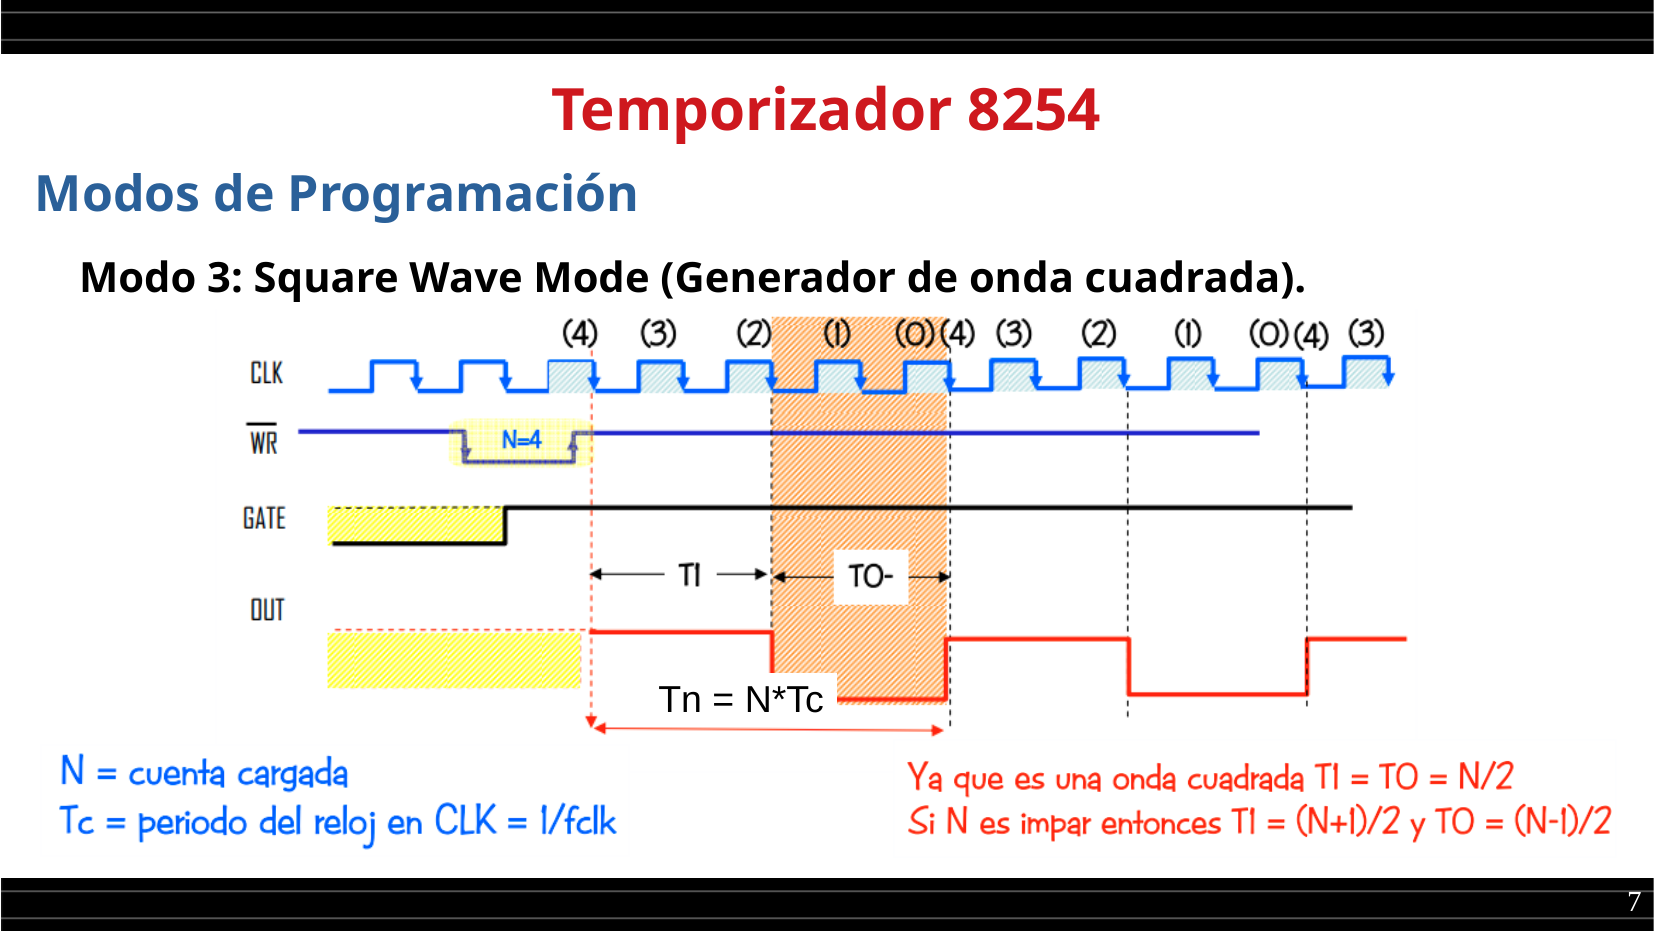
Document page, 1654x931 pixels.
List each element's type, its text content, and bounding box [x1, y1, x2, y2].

list Modo 3: Square Wave Mode (Generador de onda cuadrada). [79, 247, 1568, 316]
picture [40, 316, 1625, 858]
picture [1, 0, 1654, 54]
title Temporizador 8254 [1, 54, 1651, 162]
picture [1, 878, 1654, 931]
text_box Tn = N*Tc [688, 673, 837, 726]
title Modos de Programación [34, 162, 1598, 246]
